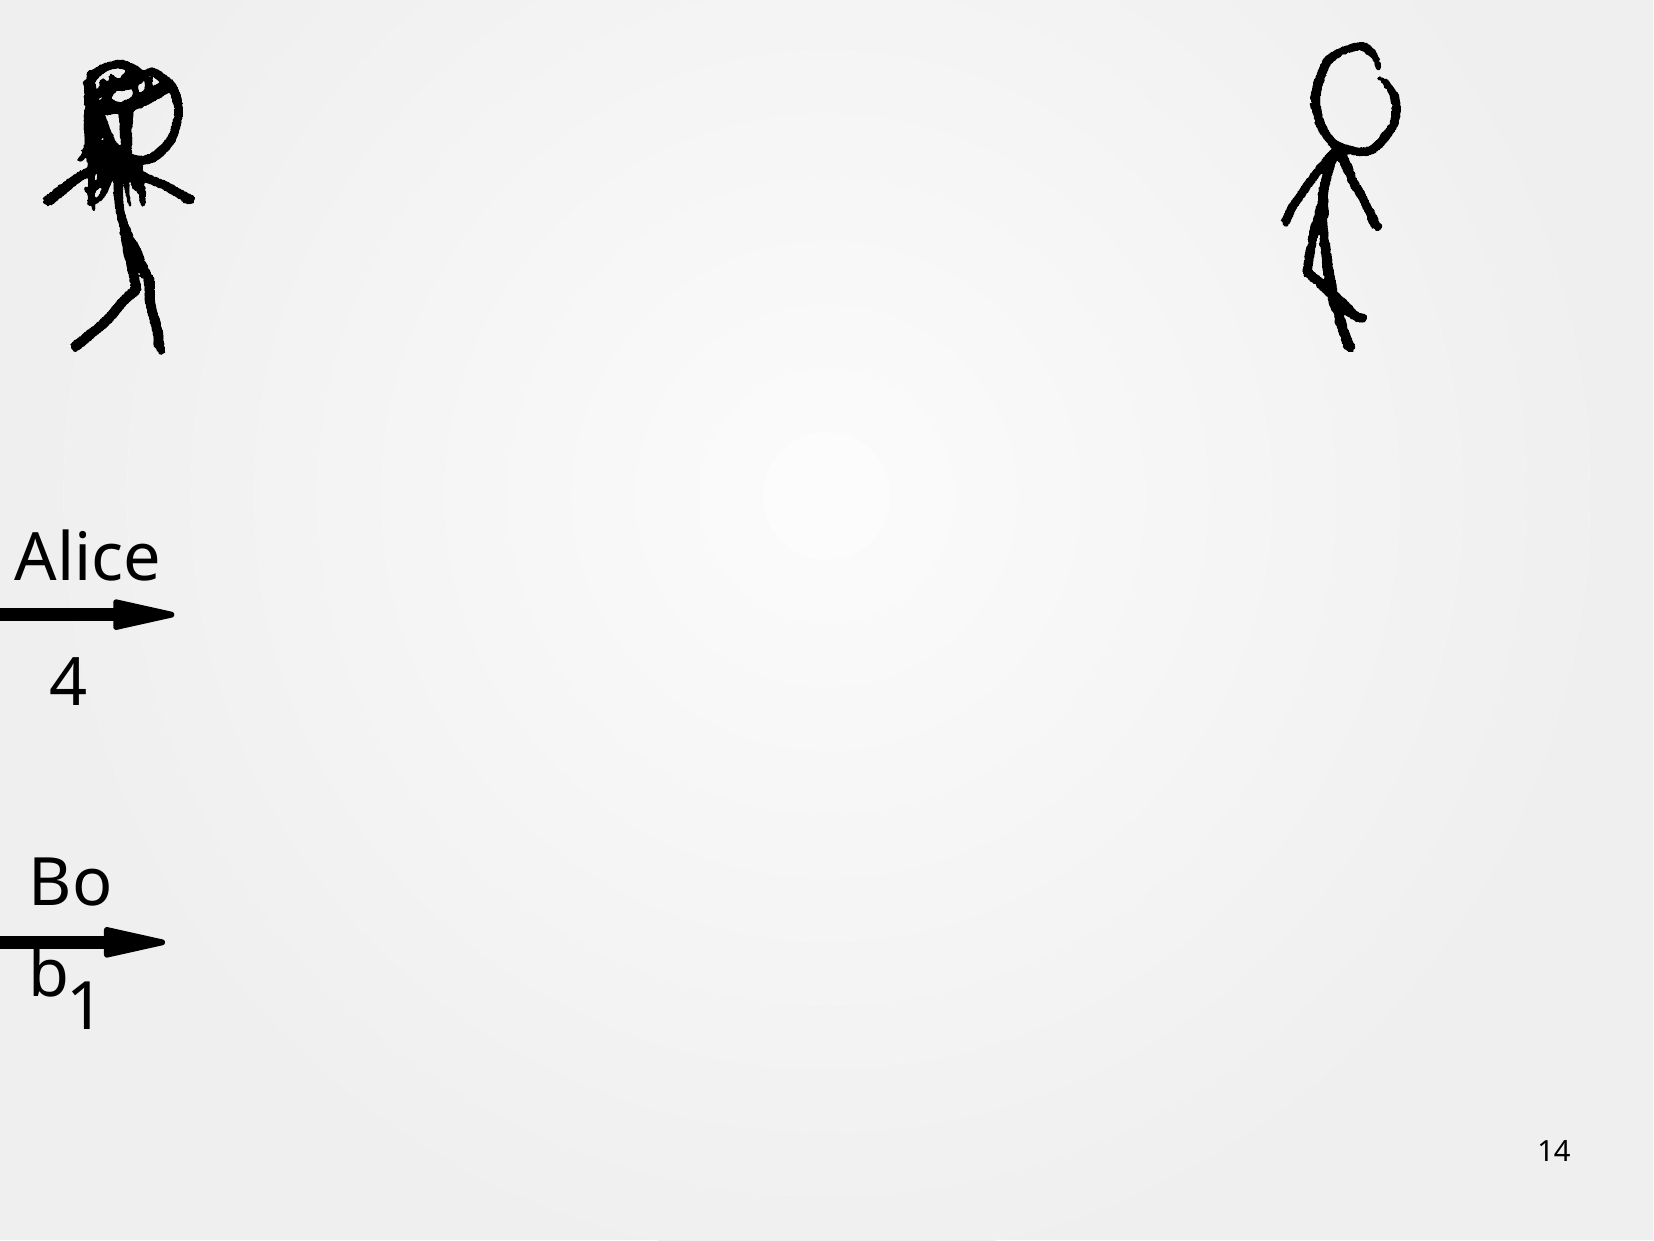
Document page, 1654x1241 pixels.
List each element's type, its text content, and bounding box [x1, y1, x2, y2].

text_box 4 [34, 626, 121, 729]
text_box 1 [52, 951, 127, 1053]
picture [1277, 38, 1404, 355]
picture [41, 58, 197, 355]
text_box Bob [14, 826, 165, 922]
text_box Alice [0, 501, 192, 597]
